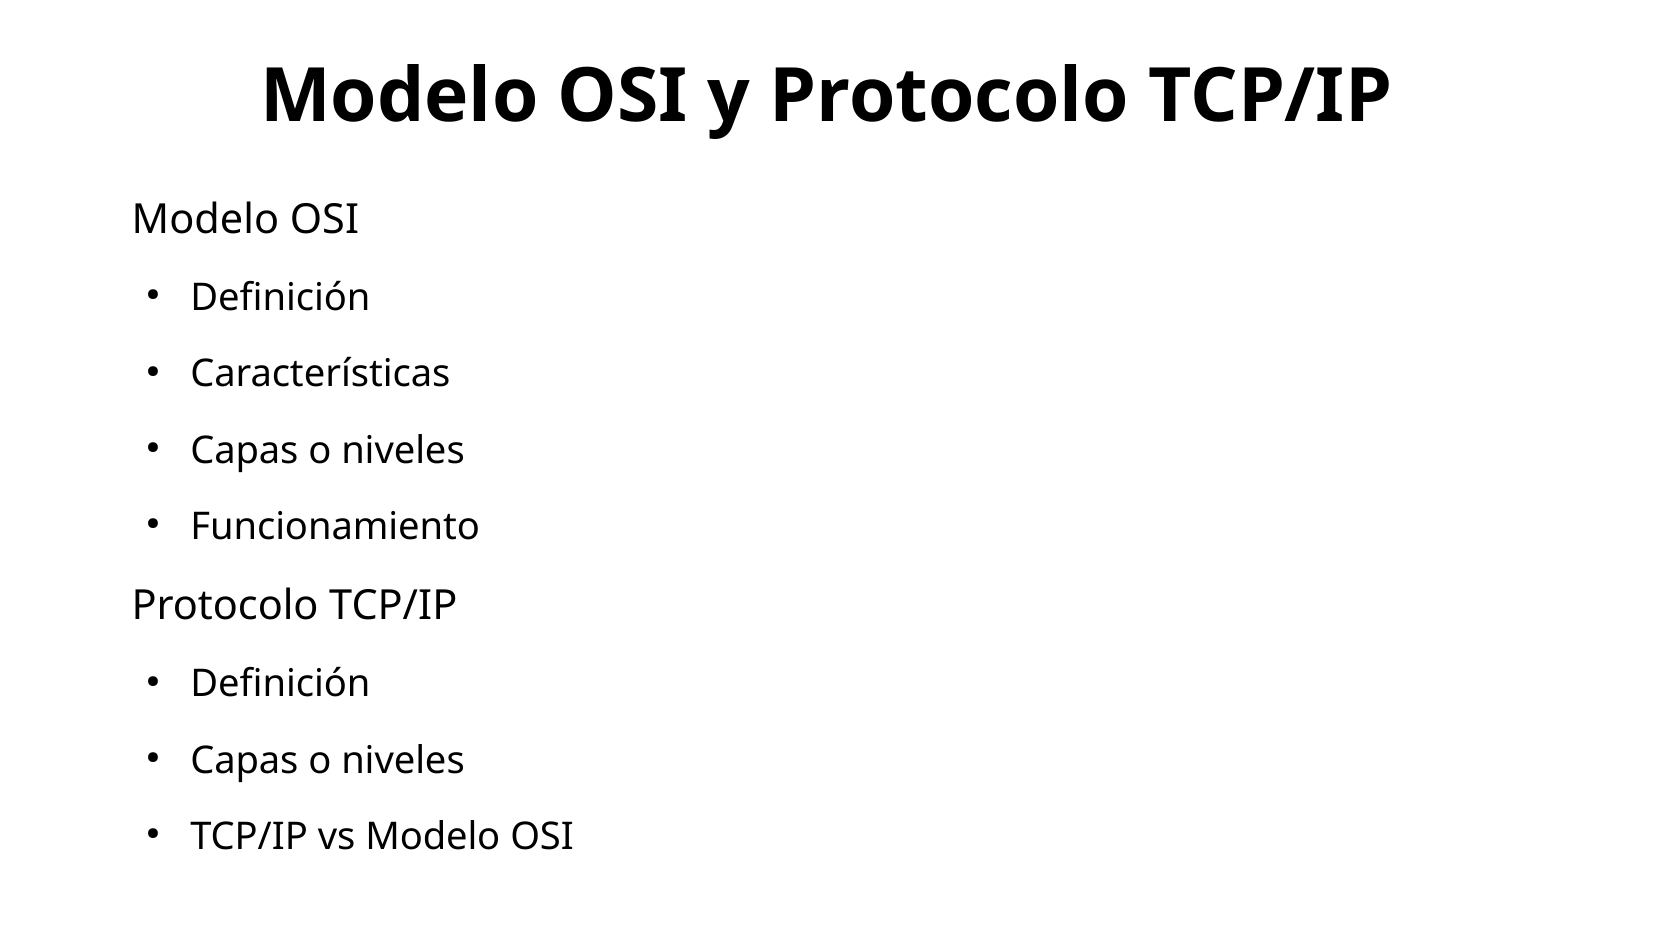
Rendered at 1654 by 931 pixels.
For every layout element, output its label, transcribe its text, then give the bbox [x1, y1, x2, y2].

list Modelo OSI Definición Características Capas o niveles Funcionamiento Protocolo TCP/IP Definición Capas o niveles TCP/IP vs Modelo OSI [82, 188, 1571, 869]
title Modelo OSI y Protocolo TCP/IP [82, 37, 1571, 148]
